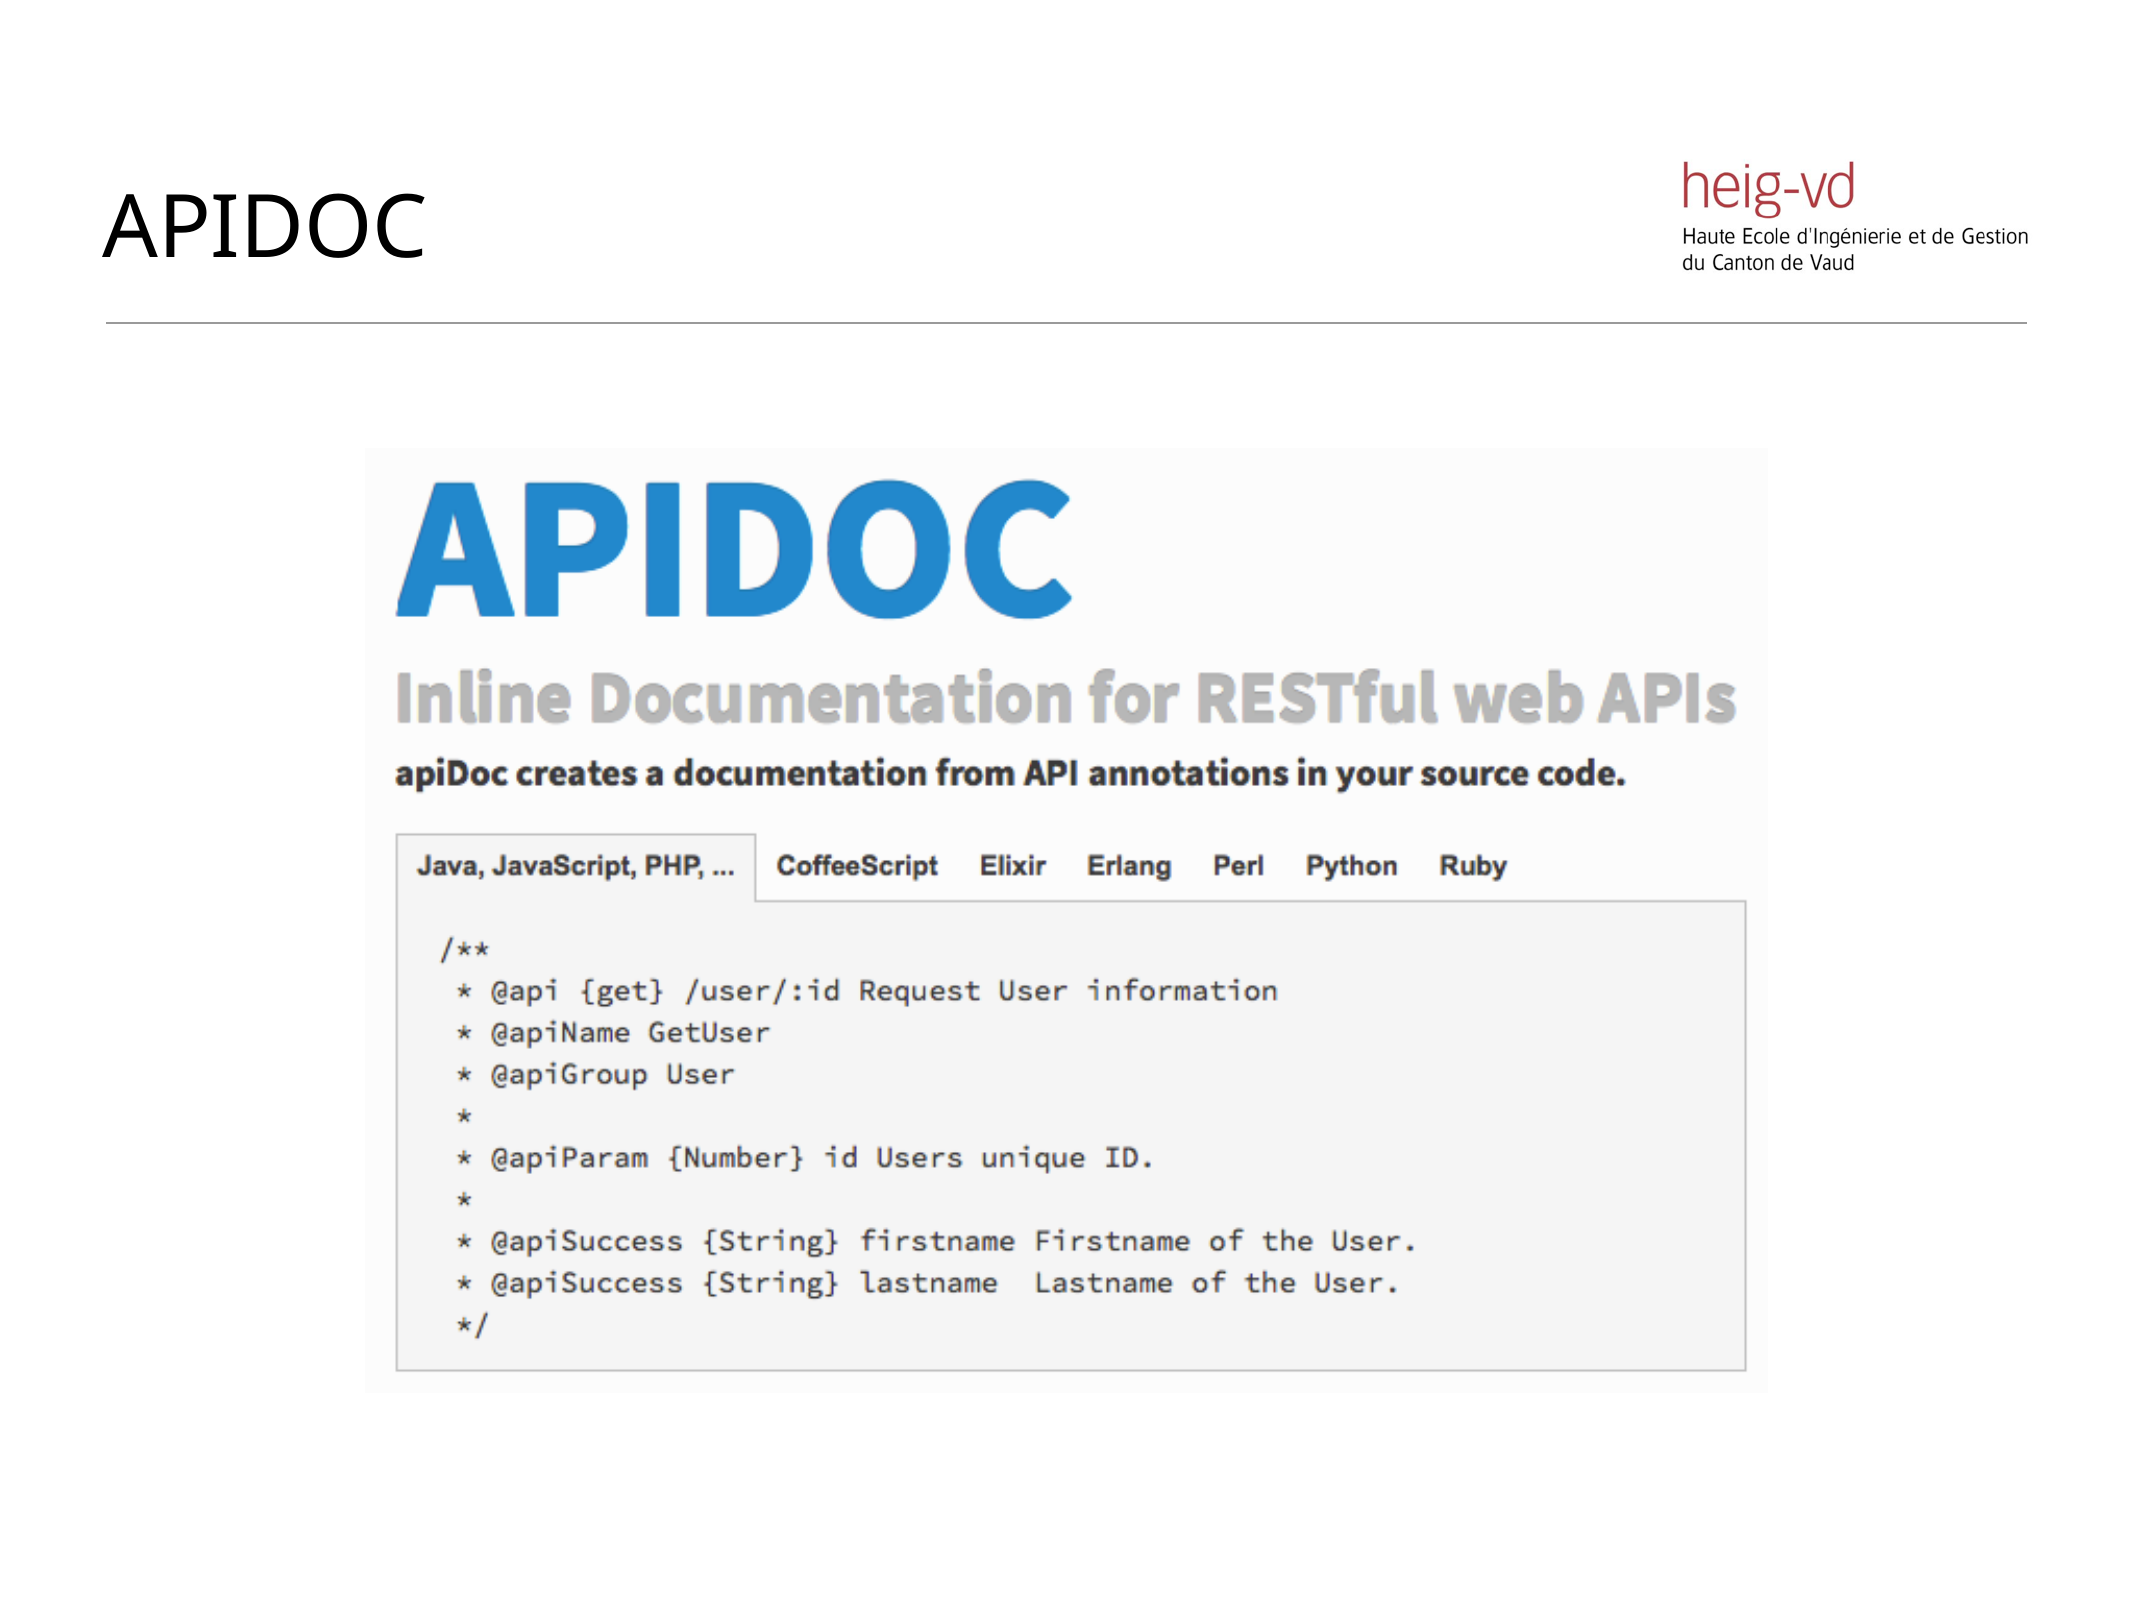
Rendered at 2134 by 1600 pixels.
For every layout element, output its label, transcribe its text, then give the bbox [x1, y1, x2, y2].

title APIDOC [93, 54, 2040, 284]
picture [365, 448, 1768, 1393]
